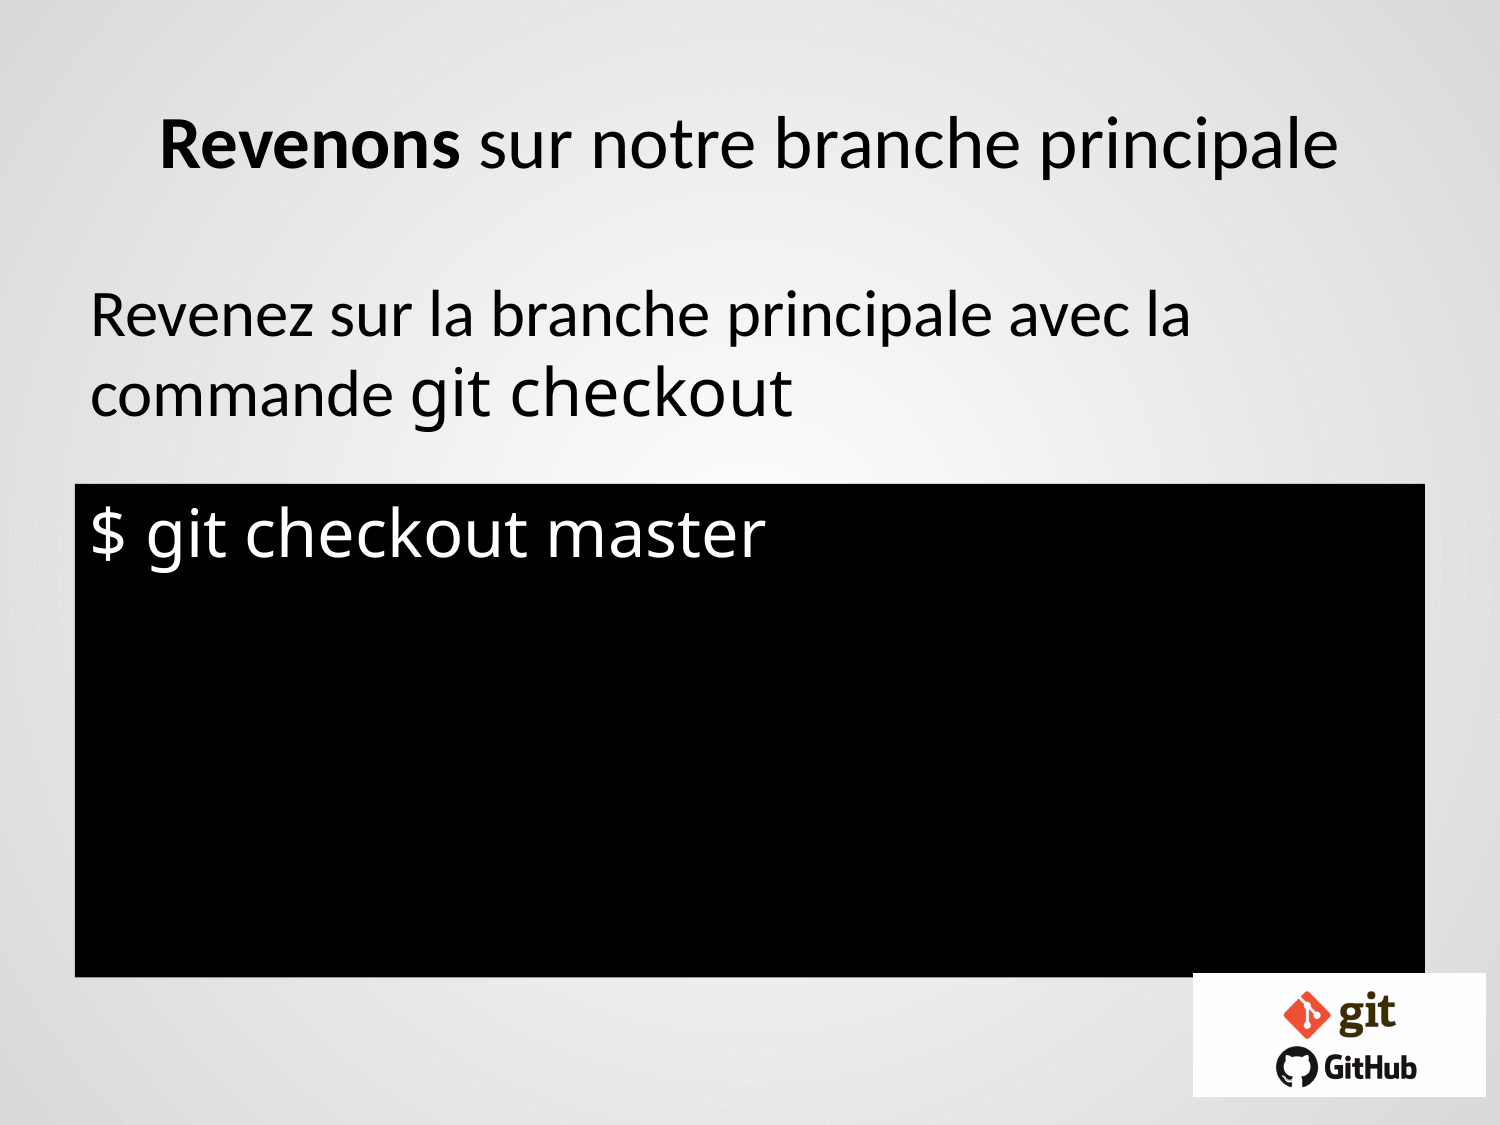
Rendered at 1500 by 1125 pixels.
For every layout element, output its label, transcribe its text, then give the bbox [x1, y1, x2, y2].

picture [1193, 973, 1486, 1097]
title Revenons sur notre branche principale [75, 45, 1425, 233]
text_box $ git checkout master [74, 483, 1425, 978]
list Revenez sur la branche principale avec la commande git checkout [75, 262, 1425, 483]
